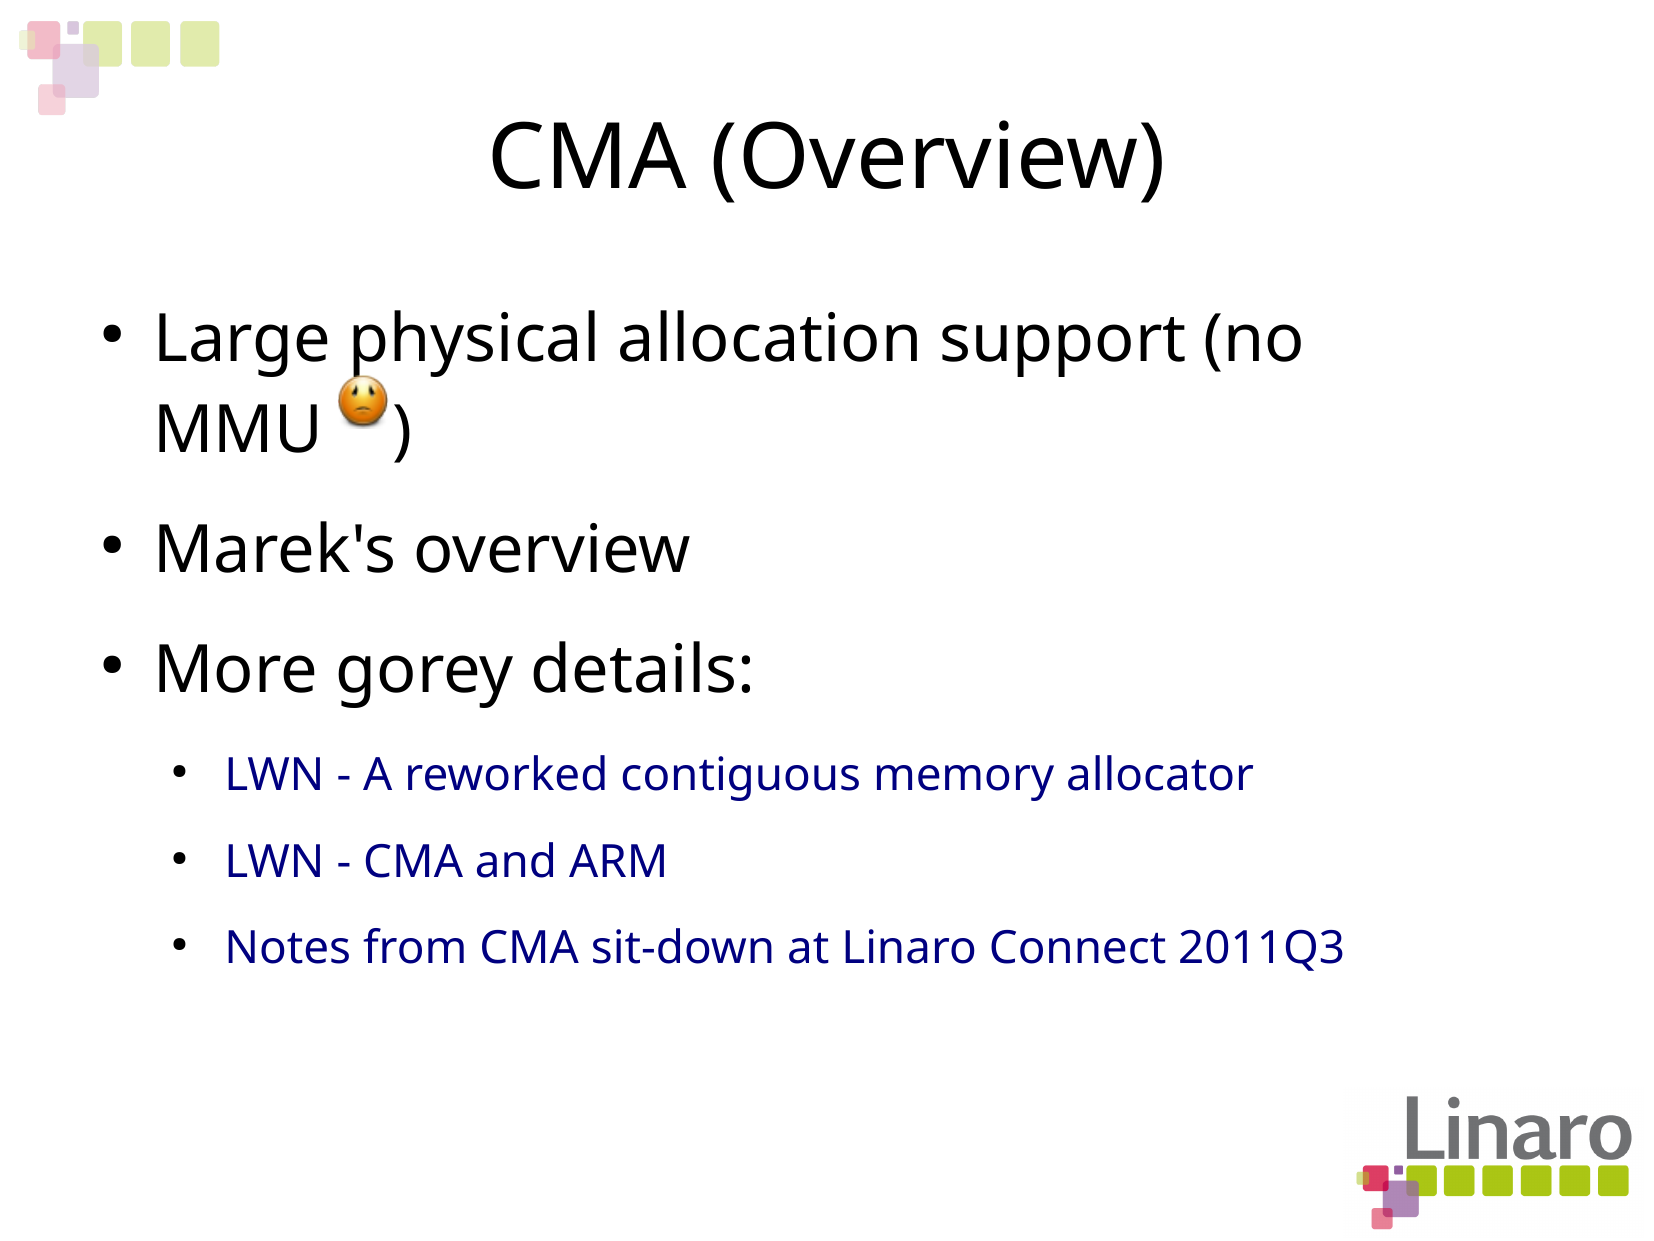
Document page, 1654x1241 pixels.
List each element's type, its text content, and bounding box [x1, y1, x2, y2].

picture [1343, 1087, 1644, 1238]
picture [337, 374, 391, 429]
list Large physical allocation support (no MMU ) Marek's overview More gorey details: LWN - A reworked contiguous memory allocator LWN - CMA and ARM Notes from CMA sit-down at Linaro Connect 2011Q3 [82, 290, 1571, 1109]
title CMA (Overview) [82, 49, 1571, 257]
